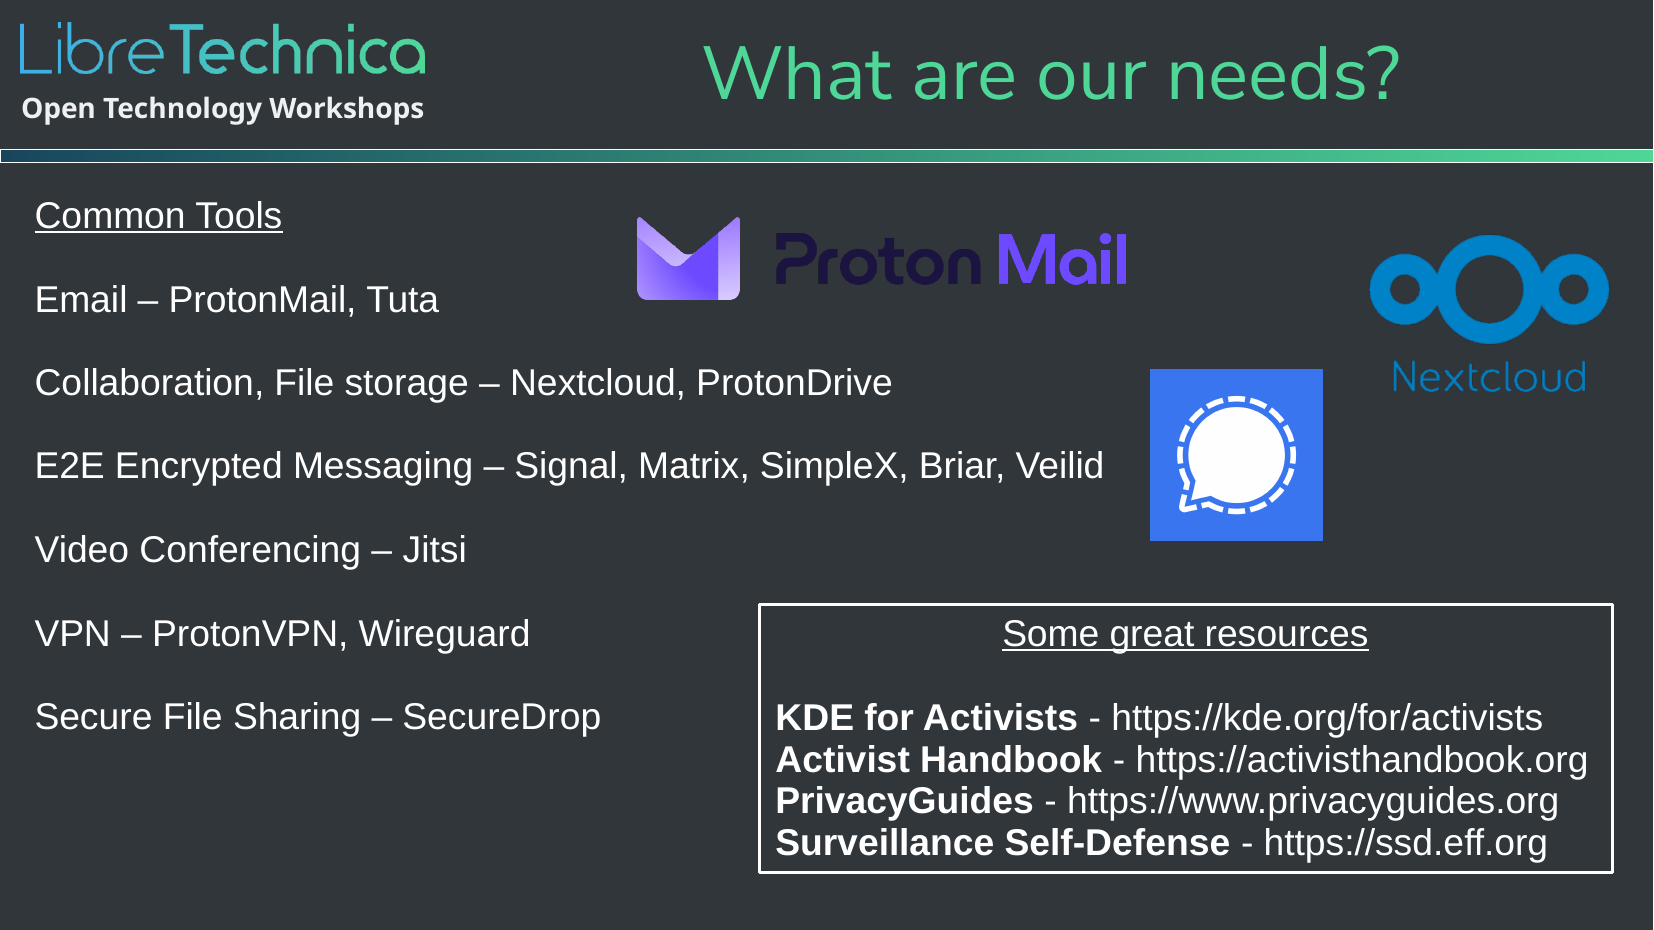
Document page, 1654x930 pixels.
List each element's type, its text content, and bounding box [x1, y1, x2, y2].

text_box [0, 149, 1653, 163]
text_box Common Tools Email – ProtonMail, Tuta Collaboration, File storage – Nextcloud, ProtonDrive E2E Encrypted Messaging – Signal, Matrix, SimpleX, Briar, Veilid Video Conferencing – Jitsi VPN – ProtonVPN, Wireguard Secure File Sharing – SecureDrop [19, 187, 1201, 829]
picture [1350, 215, 1629, 413]
text_box What are our needs? [449, 0, 1653, 151]
title Open Technology Workshops [0, 72, 448, 142]
picture [1150, 369, 1323, 542]
picture [20, 22, 425, 72]
picture [637, 217, 1126, 301]
text_box Some great resources KDE for Activists - https://kde.org/for/activists Activist Handbook - https://activisthandbook.org PrivacyGuides - https://www.privacyguides.org Surveillance Self-Defense - https://ssd.eff.org [759, 604, 1613, 873]
